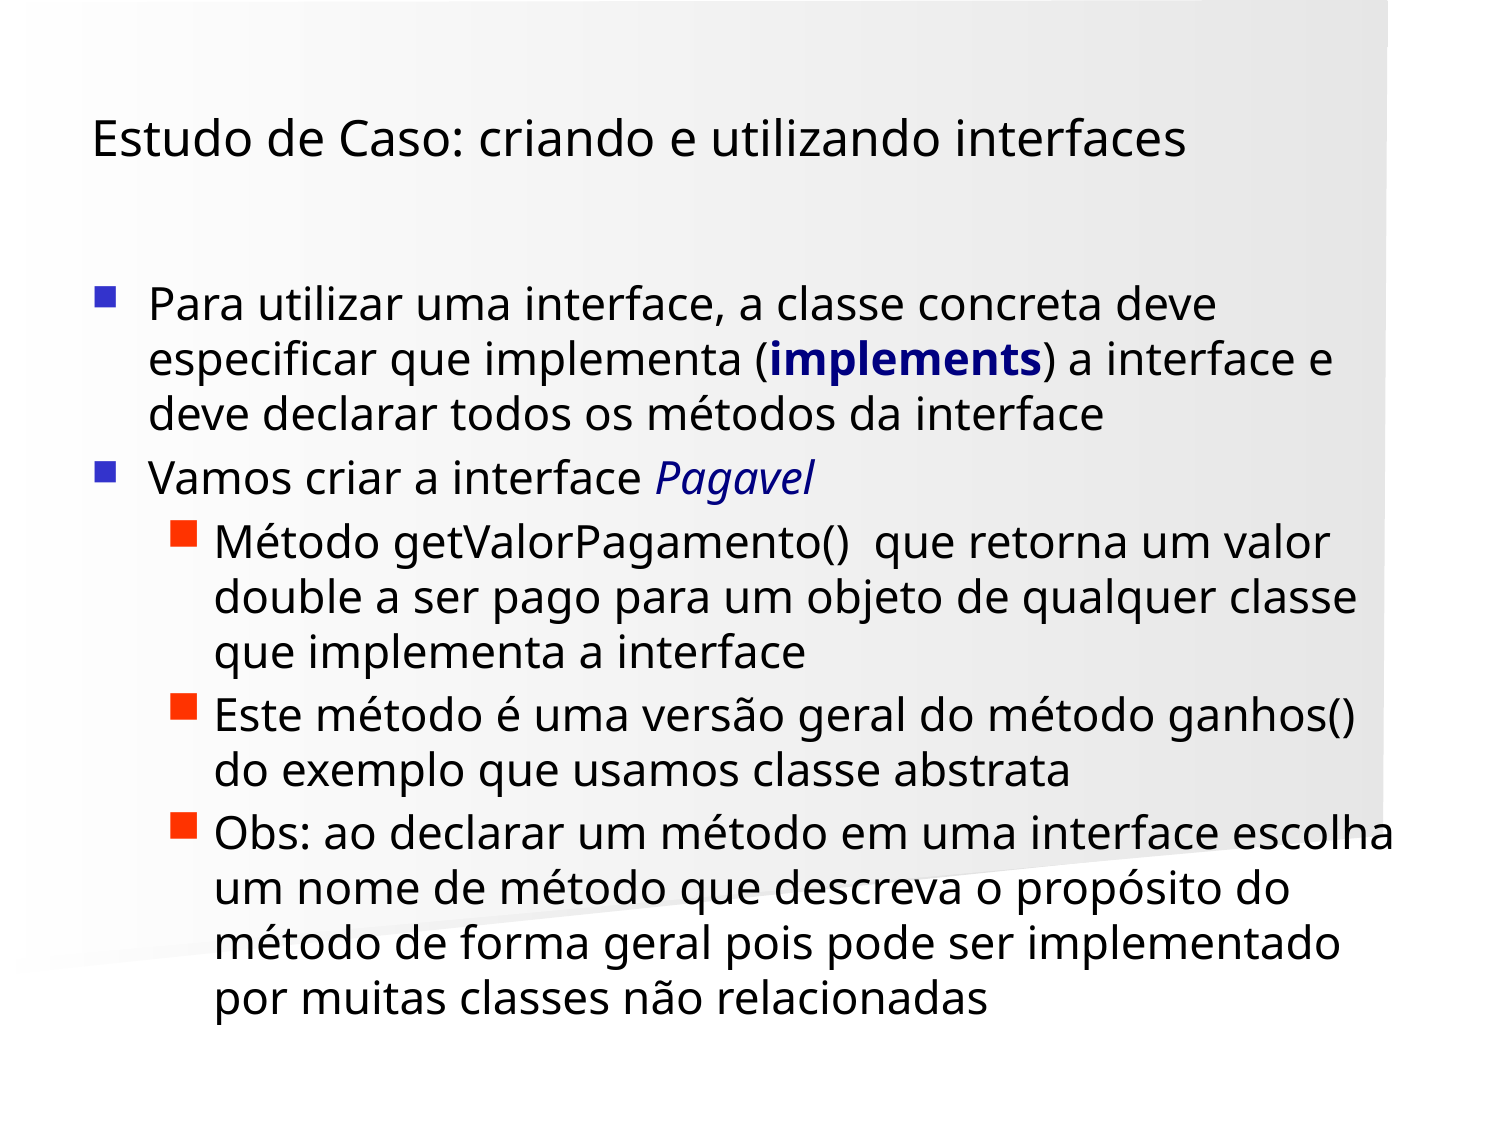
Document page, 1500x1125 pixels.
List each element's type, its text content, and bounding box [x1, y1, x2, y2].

title Estudo de Caso: criando e utilizando interfaces [76, 42, 1427, 231]
list Para utilizar uma interface, a classe concreta deve especificar que implementa (implements) a interface e deve declarar todos os métodos da interface Vamos criar a interface Pagavel Método getValorPagamento() que retorna um valor double a ser pago para um objeto de qualquer classe que implementa a interface Este método é uma versão geral do método ganhos() do exemplo que usamos classe abstrata Obs: ao declarar um método em uma interface escolha um nome de método que descreva o propósito do método de forma geral pois pode ser implementado por muitas classes não relacionadas [76, 267, 1427, 1066]
